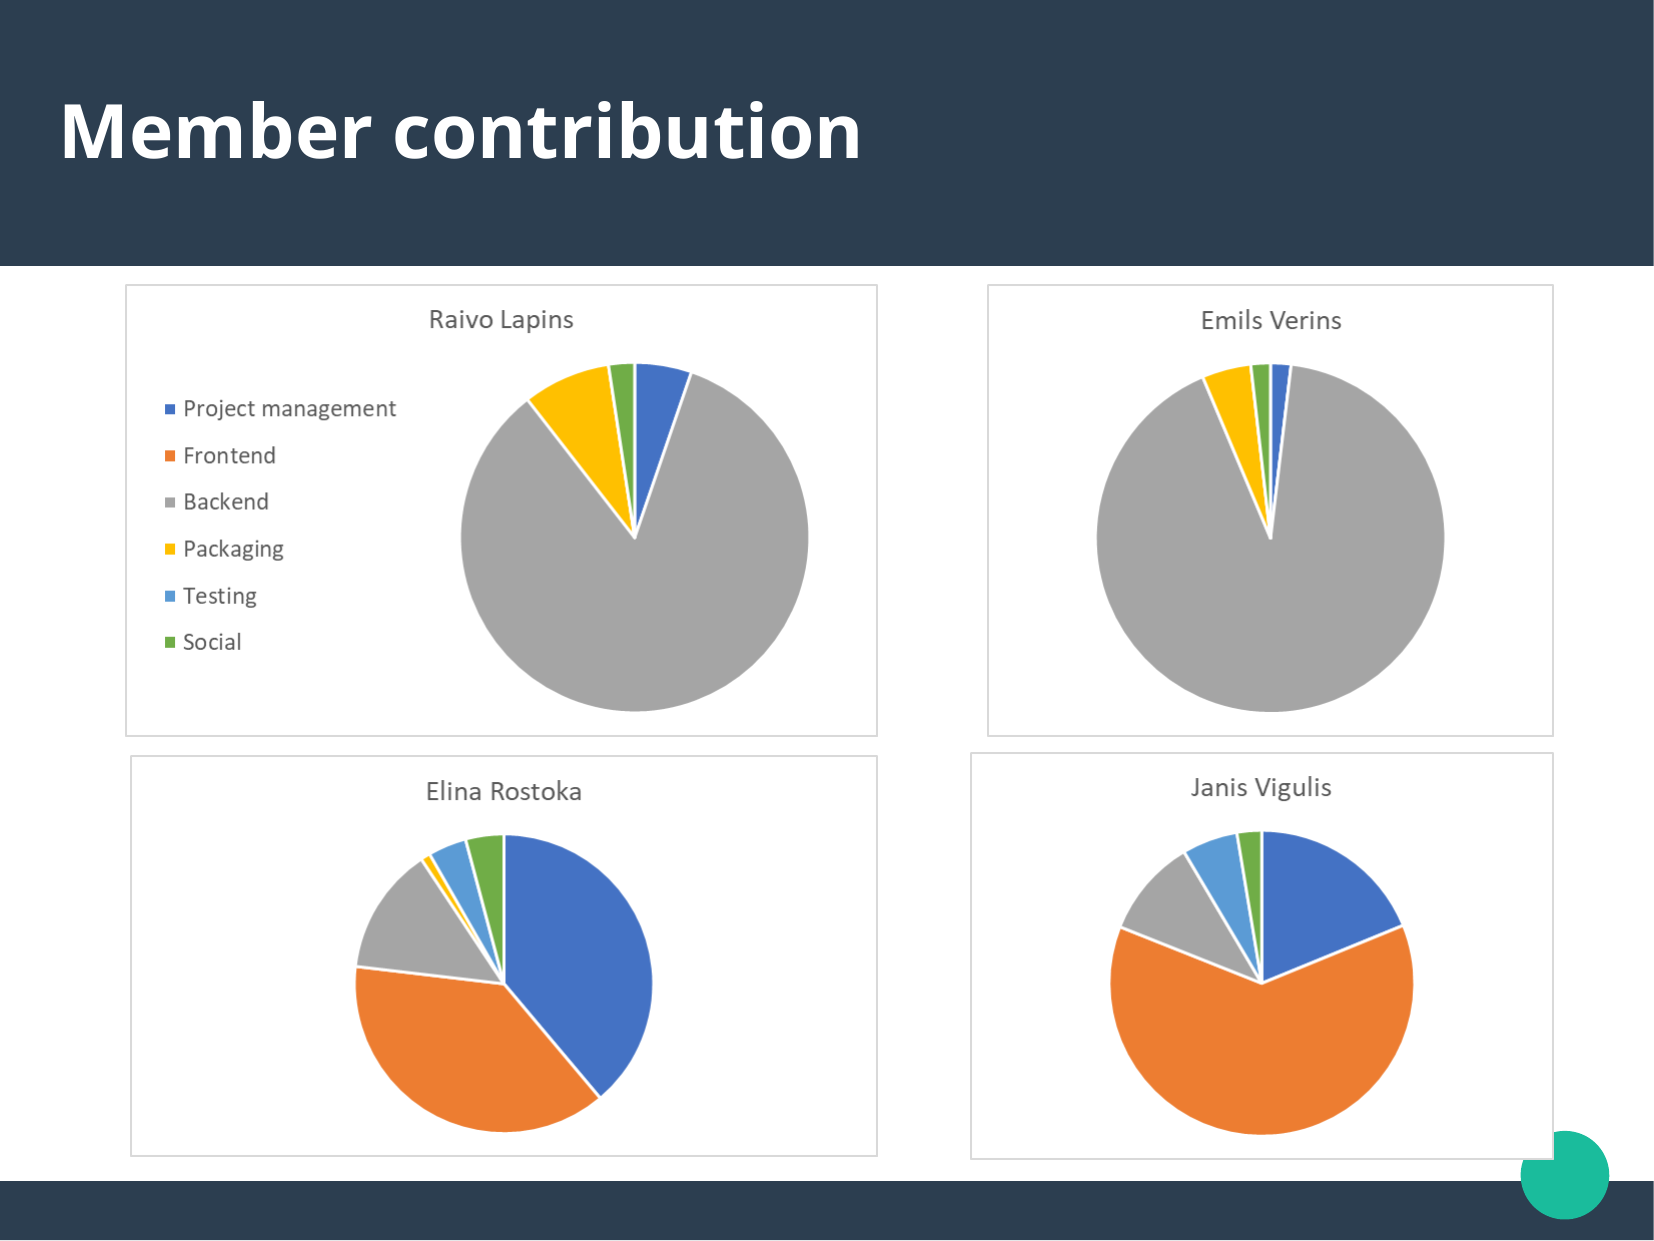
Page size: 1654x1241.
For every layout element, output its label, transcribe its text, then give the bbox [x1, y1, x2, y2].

title Member contribution [59, 49, 1595, 207]
picture [970, 752, 1554, 1160]
picture [125, 284, 878, 737]
picture [987, 284, 1554, 737]
picture [130, 755, 878, 1157]
